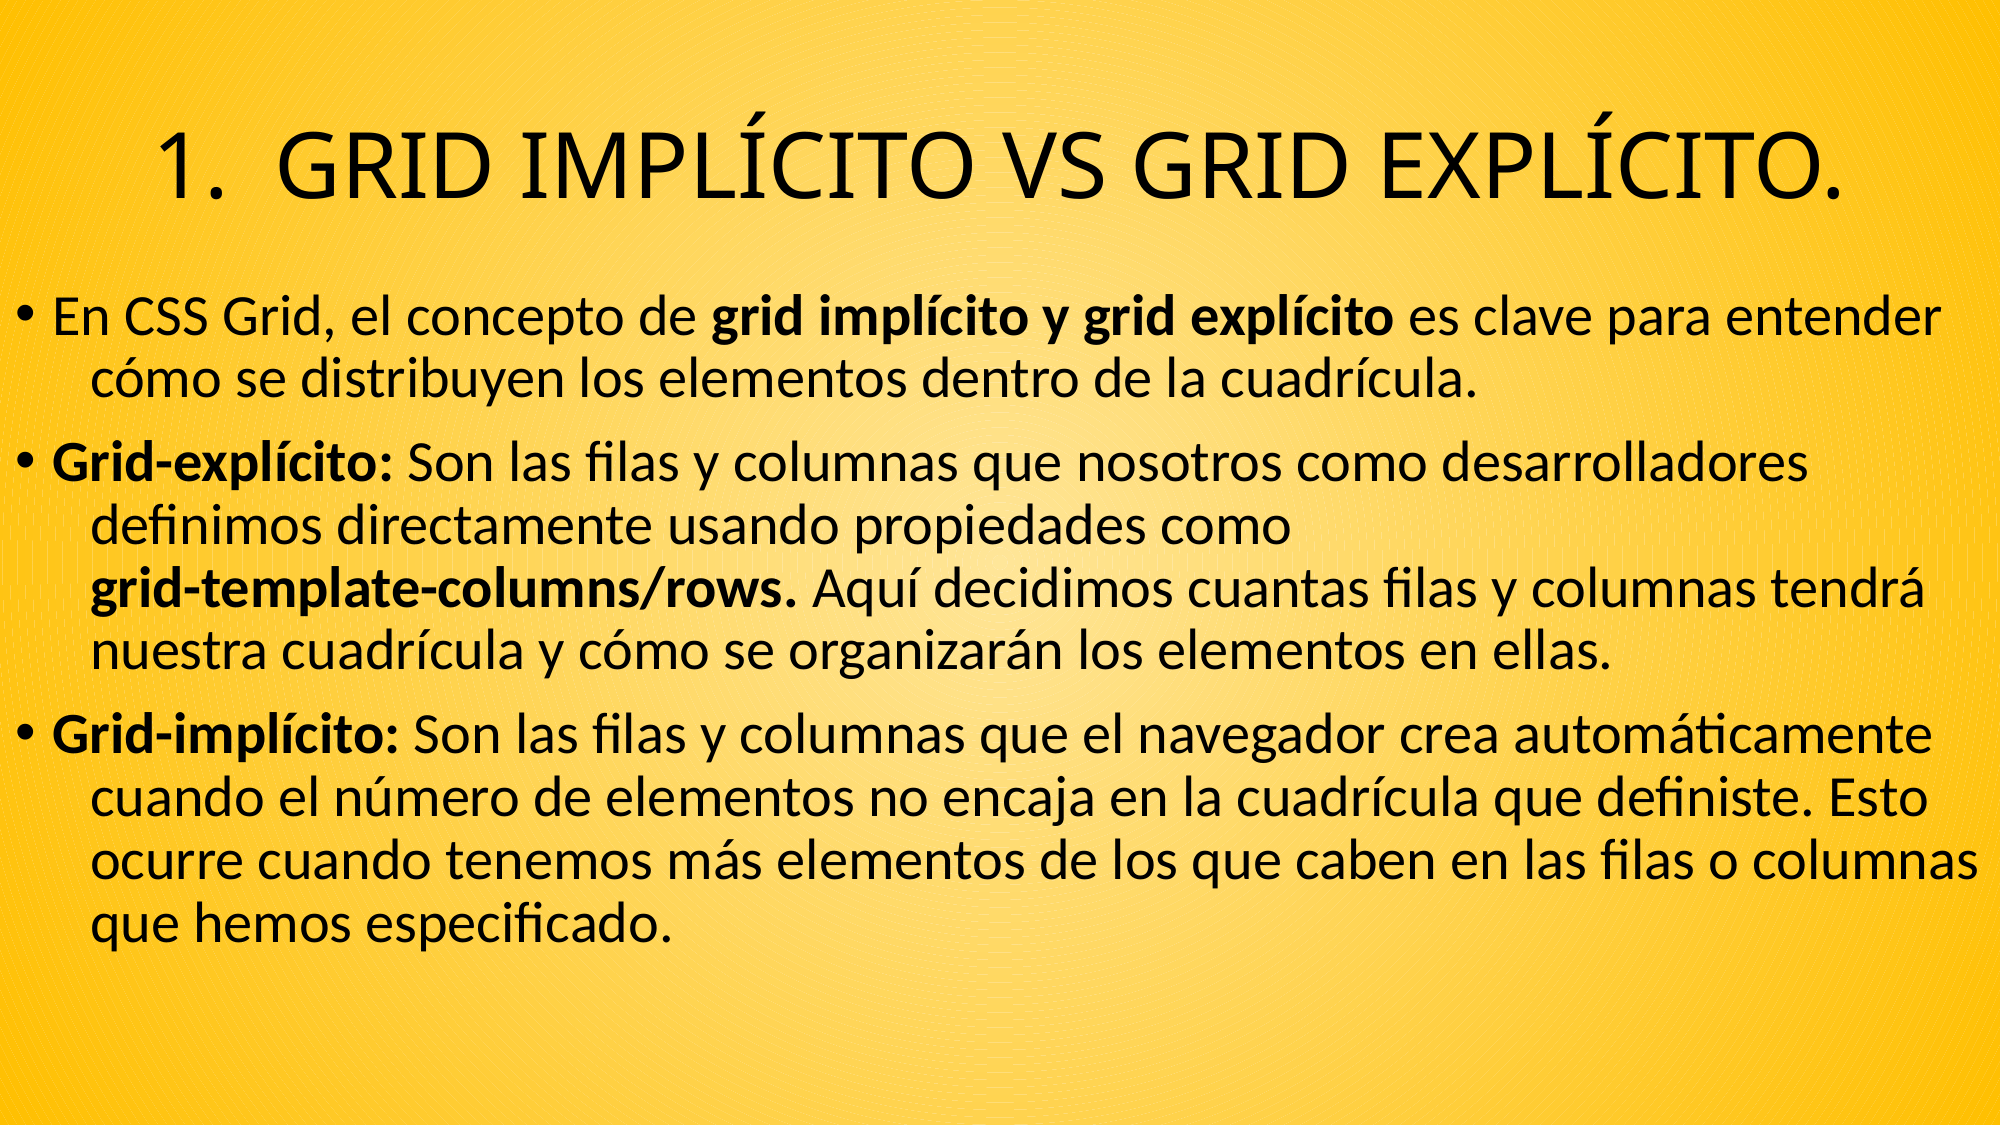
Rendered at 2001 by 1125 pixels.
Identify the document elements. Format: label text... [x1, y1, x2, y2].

title GRID IMPLÍCITO VS GRID EXPLÍCITO. [137, 59, 1863, 277]
list En CSS Grid, el concepto de grid implícito y grid explícito es clave para entender cómo se distribuyen los elementos dentro de la cuadrícula. Grid-explícito: Son las filas y columnas que nosotros como desarrolladores definimos directamente usando propiedades como grid-template-columns/rows. Aquí decidimos cuantas filas y columnas tendrá nuestra cuadrícula y cómo se organizarán los elementos en ellas. Grid-implícito: Son las filas y columnas que el navegador crea automáticamente cuando el número de elementos no encaja en la cuadrícula que definiste. Esto ocurre cuando tenemos más elementos de los que caben en las filas o columnas que hemos especificado. [0, 277, 2000, 1125]
